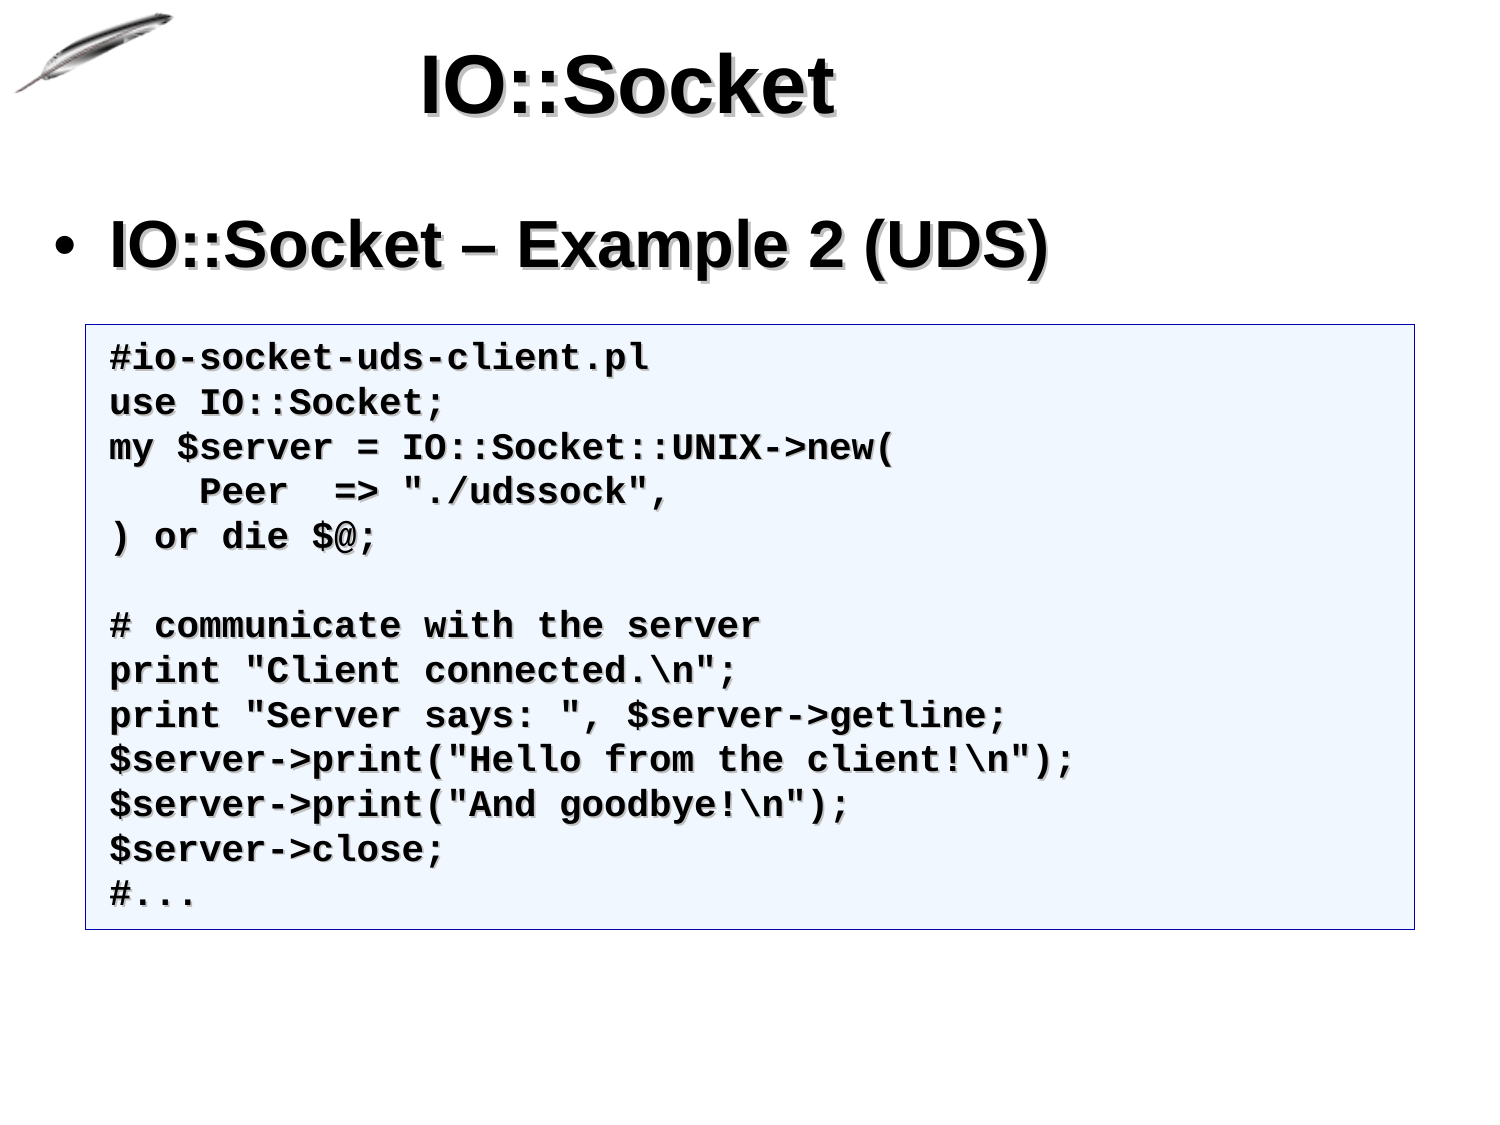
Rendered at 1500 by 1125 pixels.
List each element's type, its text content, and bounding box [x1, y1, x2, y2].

list IO::Socket – Example 2 (UDS) [53, 207, 1447, 1084]
title IO::Socket [419, 0, 1459, 179]
picture [11, 11, 179, 95]
text_box #io-socket-uds-client.pl use IO::Socket; my $server = IO::Socket::UNIX->new( Peer => "./udssock", ) or die $@; # communicate with the server print "Client connected.\n"; print "Server says: ", $server->getline; $server->print("Hello from the client!\n"); $server->print("And goodbye!\n"); $server->close; #... [85, 324, 1415, 929]
